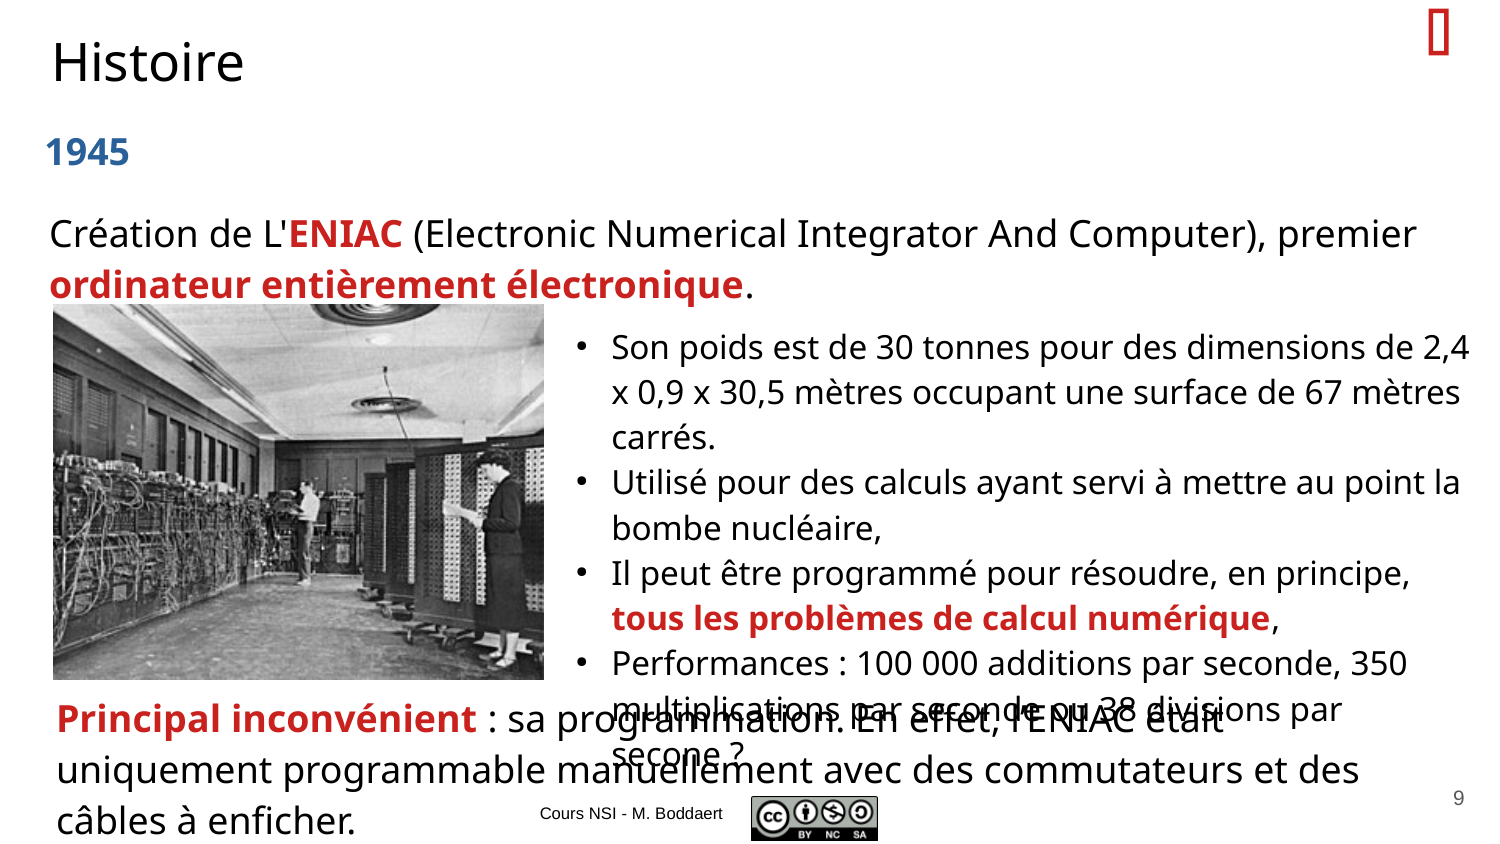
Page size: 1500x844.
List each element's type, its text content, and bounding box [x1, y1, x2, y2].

text_box Création de L'ENIAC (Electronic Numerical Integrator And Computer), premier ordinateur entièrement électronique. [34, 200, 1500, 346]
text_box 1945 [29, 120, 1477, 178]
text_box Son poids est de 30 tonnes pour des dimensions de 2,4 x 0,9 x 30,5 mètres occupant une surface de 67 mètres carrés. Utilisé pour des calculs ayant servi à mettre au point la bombe nucléaire, Il peut être programmé pour résoudre, en principe, tous les problèmes de calcul numérique, Performances : 100 000 additions par seconde, 350 multiplications par seconde ou 38 divisions par secone ? [561, 316, 1500, 680]
picture [53, 304, 544, 680]
slide_number <numéro> [1389, 764, 1480, 830]
picture [751, 796, 878, 841]
text_box  [1412, 0, 1500, 90]
text_box Principal inconvénient : sa programmation. En effet, l’ENIAC était uniquement programmable manuellement avec des commutateurs et des câbles à enficher. [41, 685, 1466, 787]
title Histoire [51, 13, 1449, 108]
